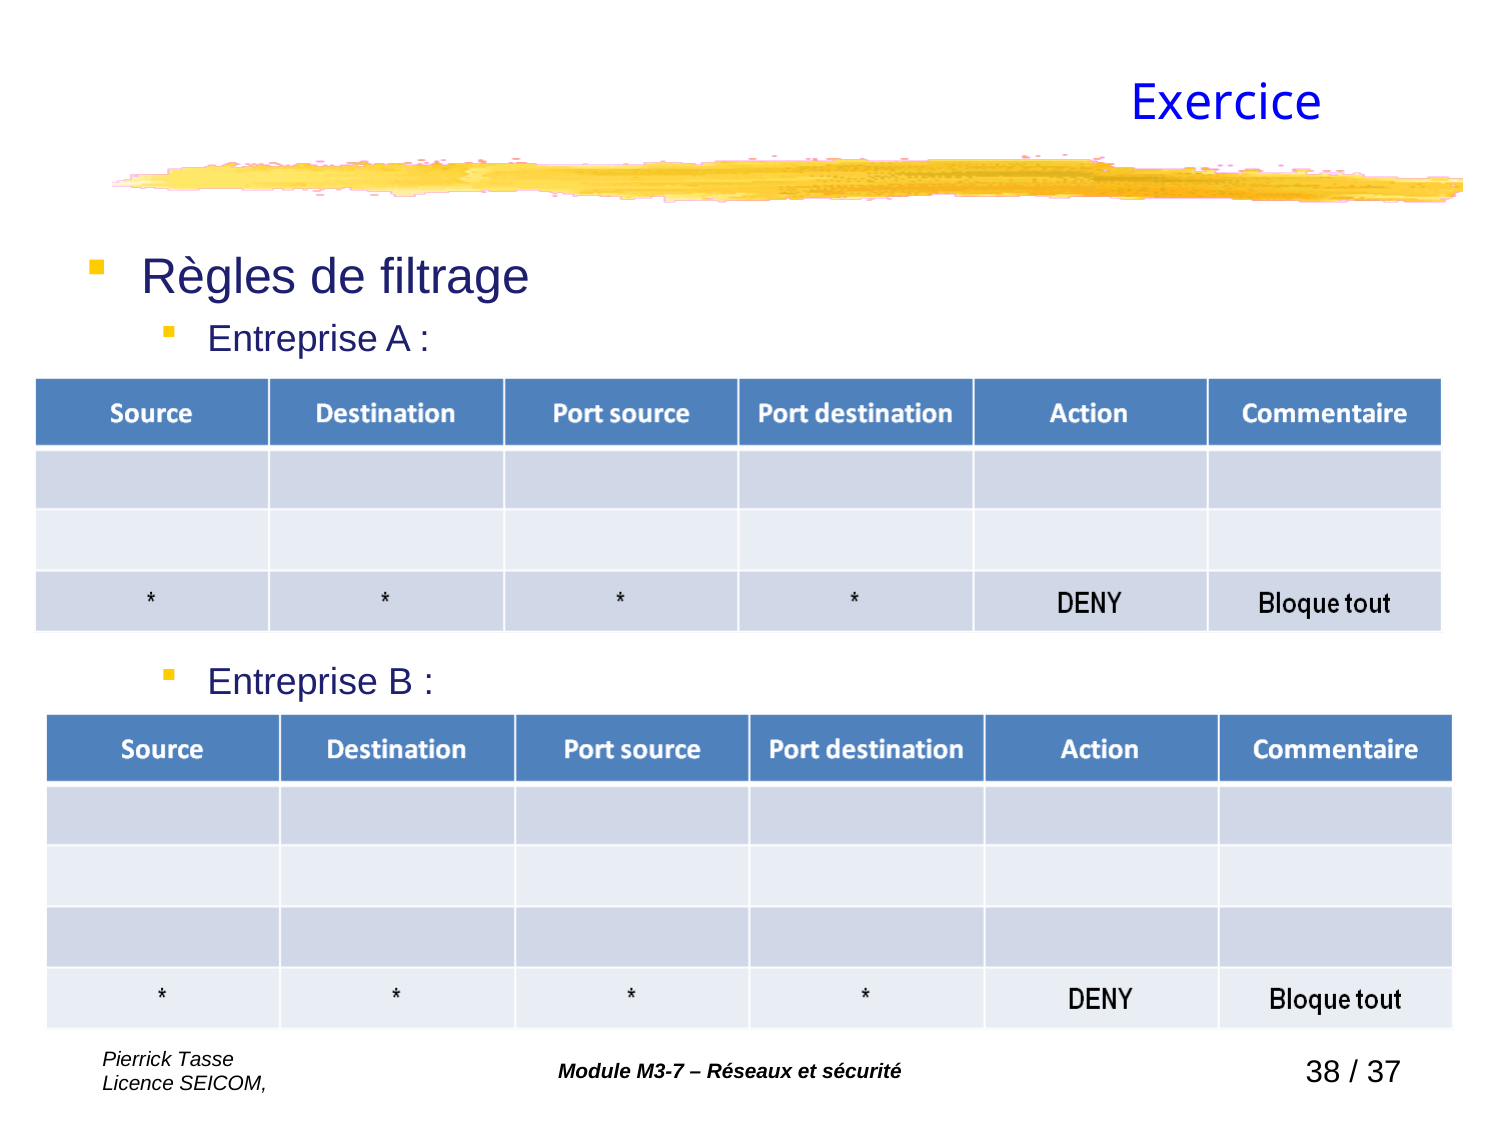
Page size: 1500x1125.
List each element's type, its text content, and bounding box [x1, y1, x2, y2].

title Exercice [62, 37, 1338, 138]
list Règles de filtrage Entreprise A : Entreprise B : [70, 643, 1413, 702]
list Règles de filtrage Entreprise A : Entreprise B : [70, 236, 1413, 366]
picture [34, 702, 1465, 1040]
picture [112, 149, 1463, 213]
picture [23, 366, 1454, 643]
